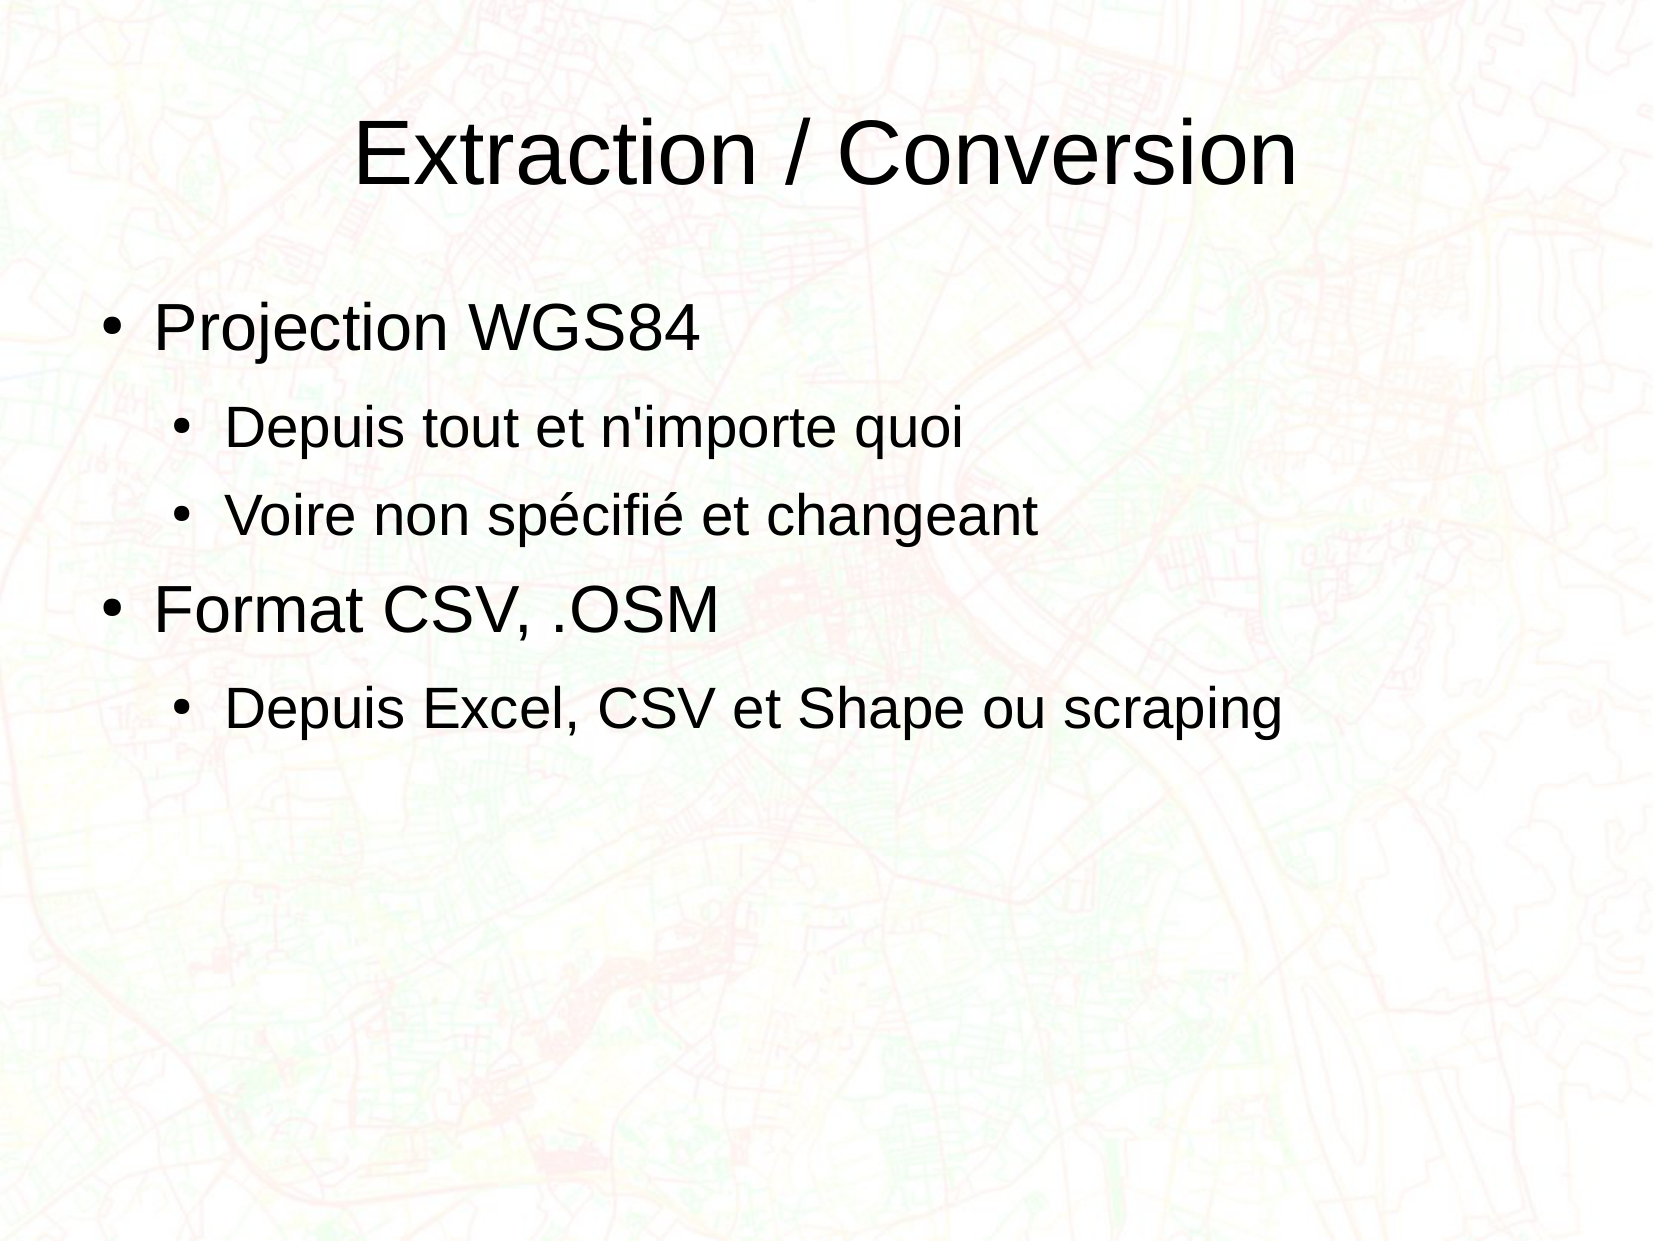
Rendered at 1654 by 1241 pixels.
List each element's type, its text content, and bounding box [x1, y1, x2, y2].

picture [0, 0, 1654, 1241]
list Projection WGS84 Depuis tout et n'importe quoi Voire non spécifié et changeant Format CSV, .OSM Depuis Excel, CSV et Shape ou scraping [82, 290, 1571, 1010]
title Extraction / Conversion [82, 49, 1571, 257]
